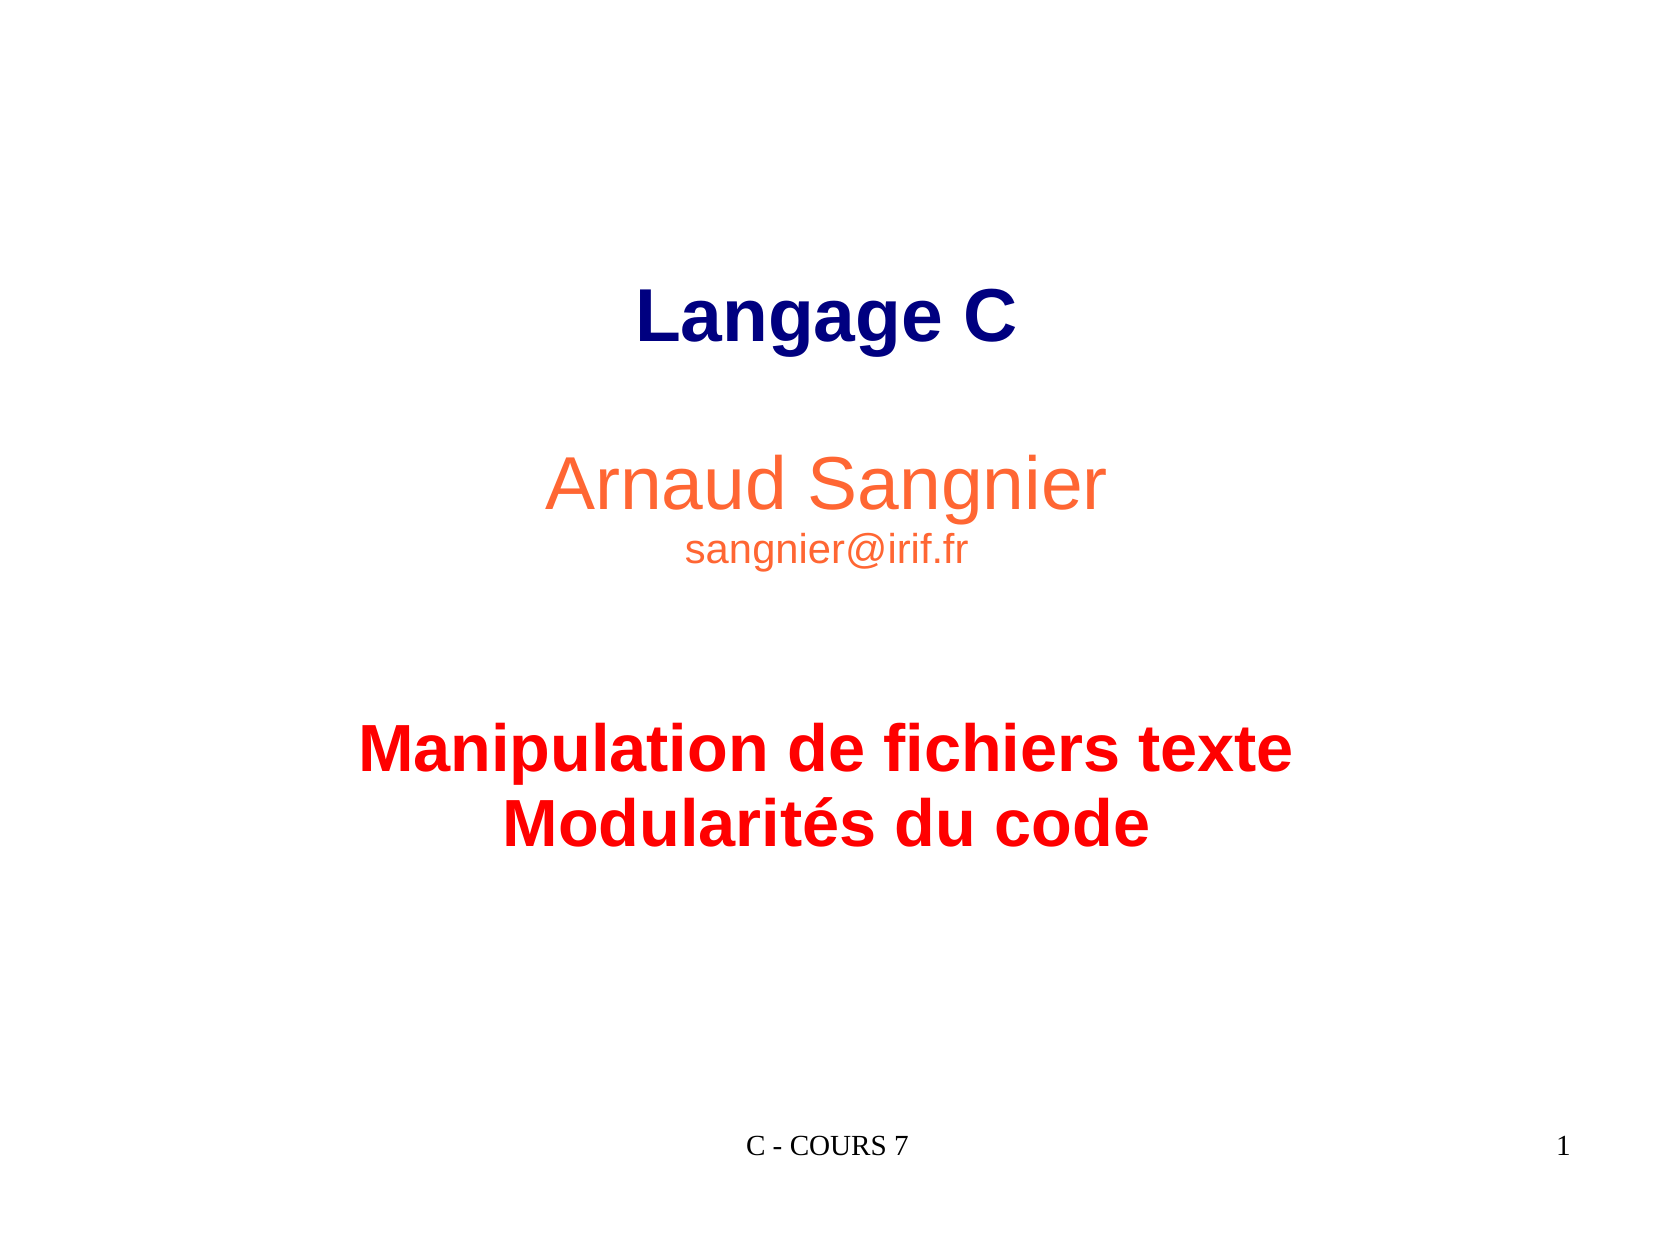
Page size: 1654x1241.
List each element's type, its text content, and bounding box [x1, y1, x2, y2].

subtitle Langage C Arnaud Sangnier sangnier@irif.fr Manipulation de fichiers texte Modularités du code [82, 198, 1571, 936]
